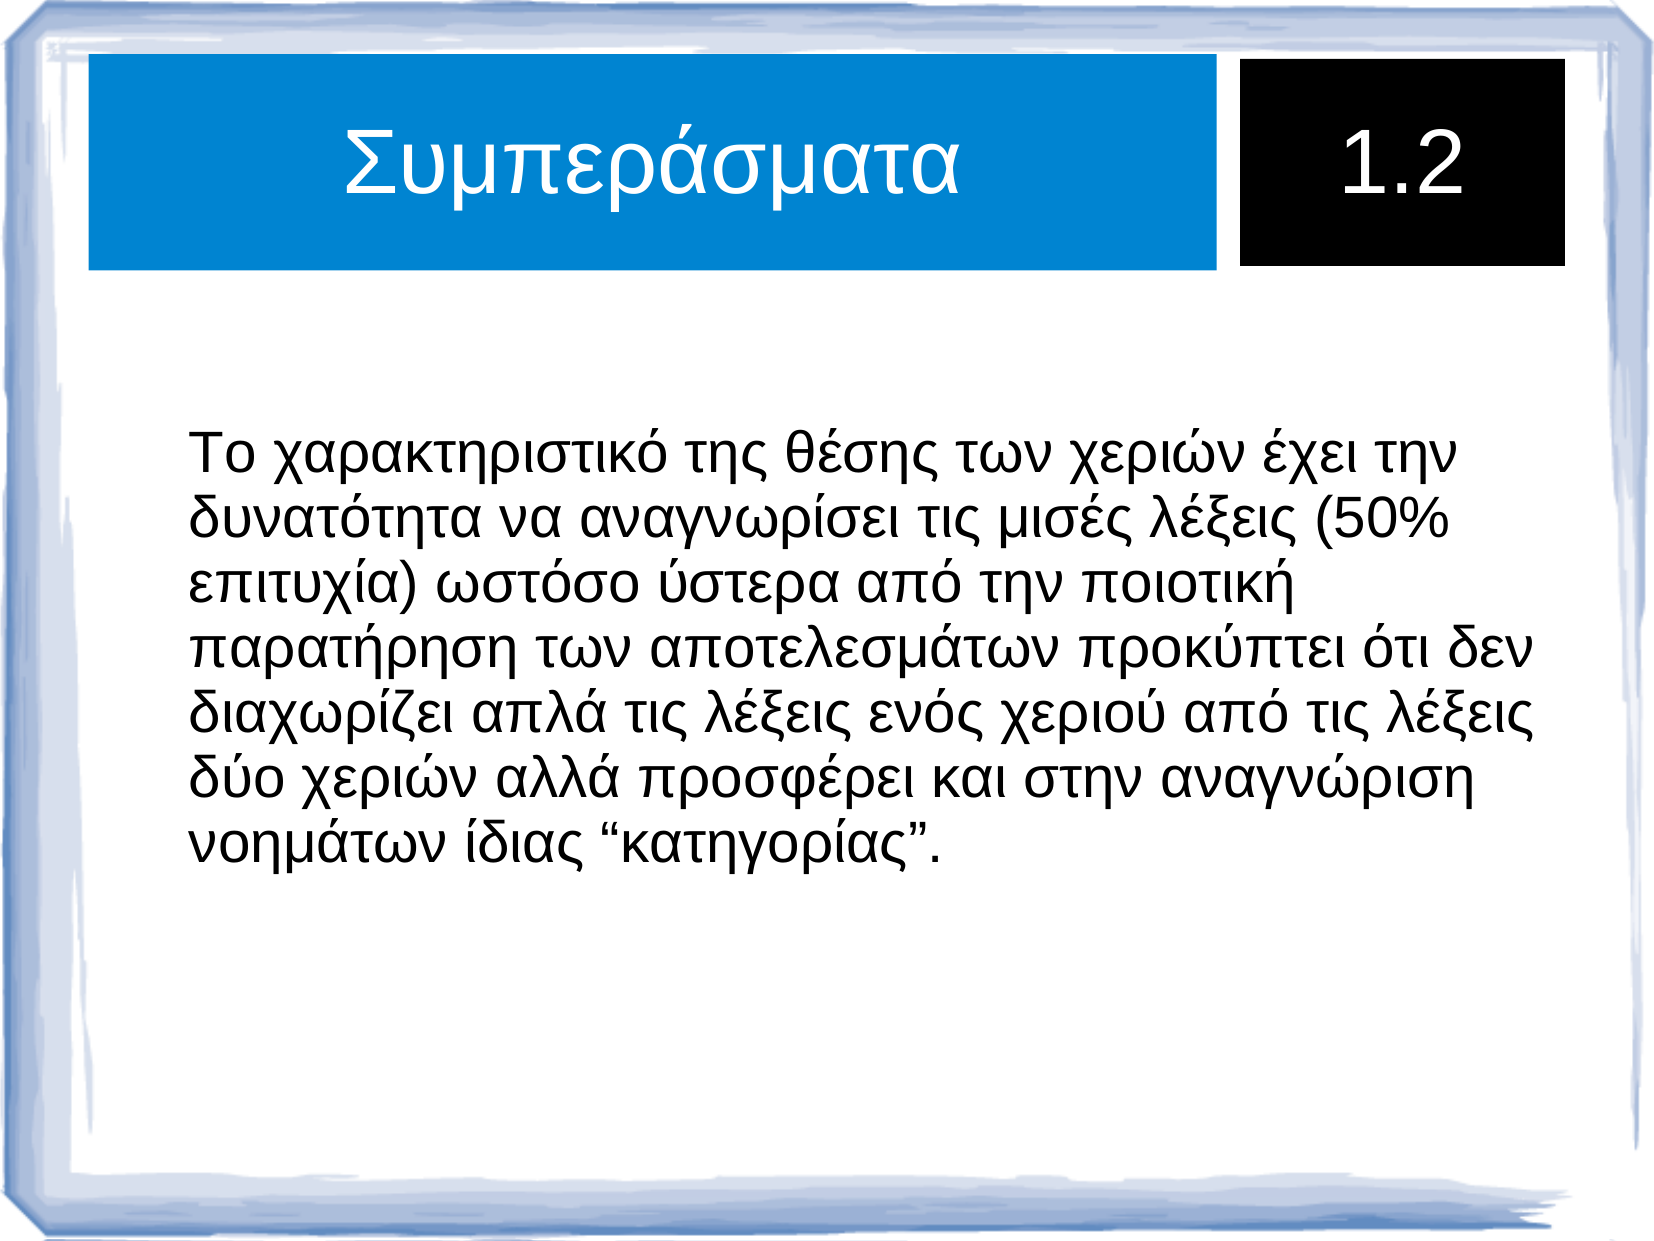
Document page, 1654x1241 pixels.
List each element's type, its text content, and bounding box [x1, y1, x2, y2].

title Συμπεράσματα [88, 54, 1217, 271]
title 1.2 [1240, 58, 1565, 266]
list Το χαρακτηριστικό της θέσης των χεριών έχει την δυνατότητα να αναγνωρίσει τις μισές λέξεις (50% επιτυχία) ωστόσο ύστερα από την ποιοτική παρατήρηση των αποτελεσμάτων προκύπτει ότι δεν διαχωρίζει απλά τις λέξεις ενός χεριού από τις λέξεις δύο χεριών αλλά προσφέρει και στην αναγνώριση νοημάτων ίδιας “κατηγορίας”. [118, 324, 1571, 1004]
picture [0, 0, 1654, 1241]
